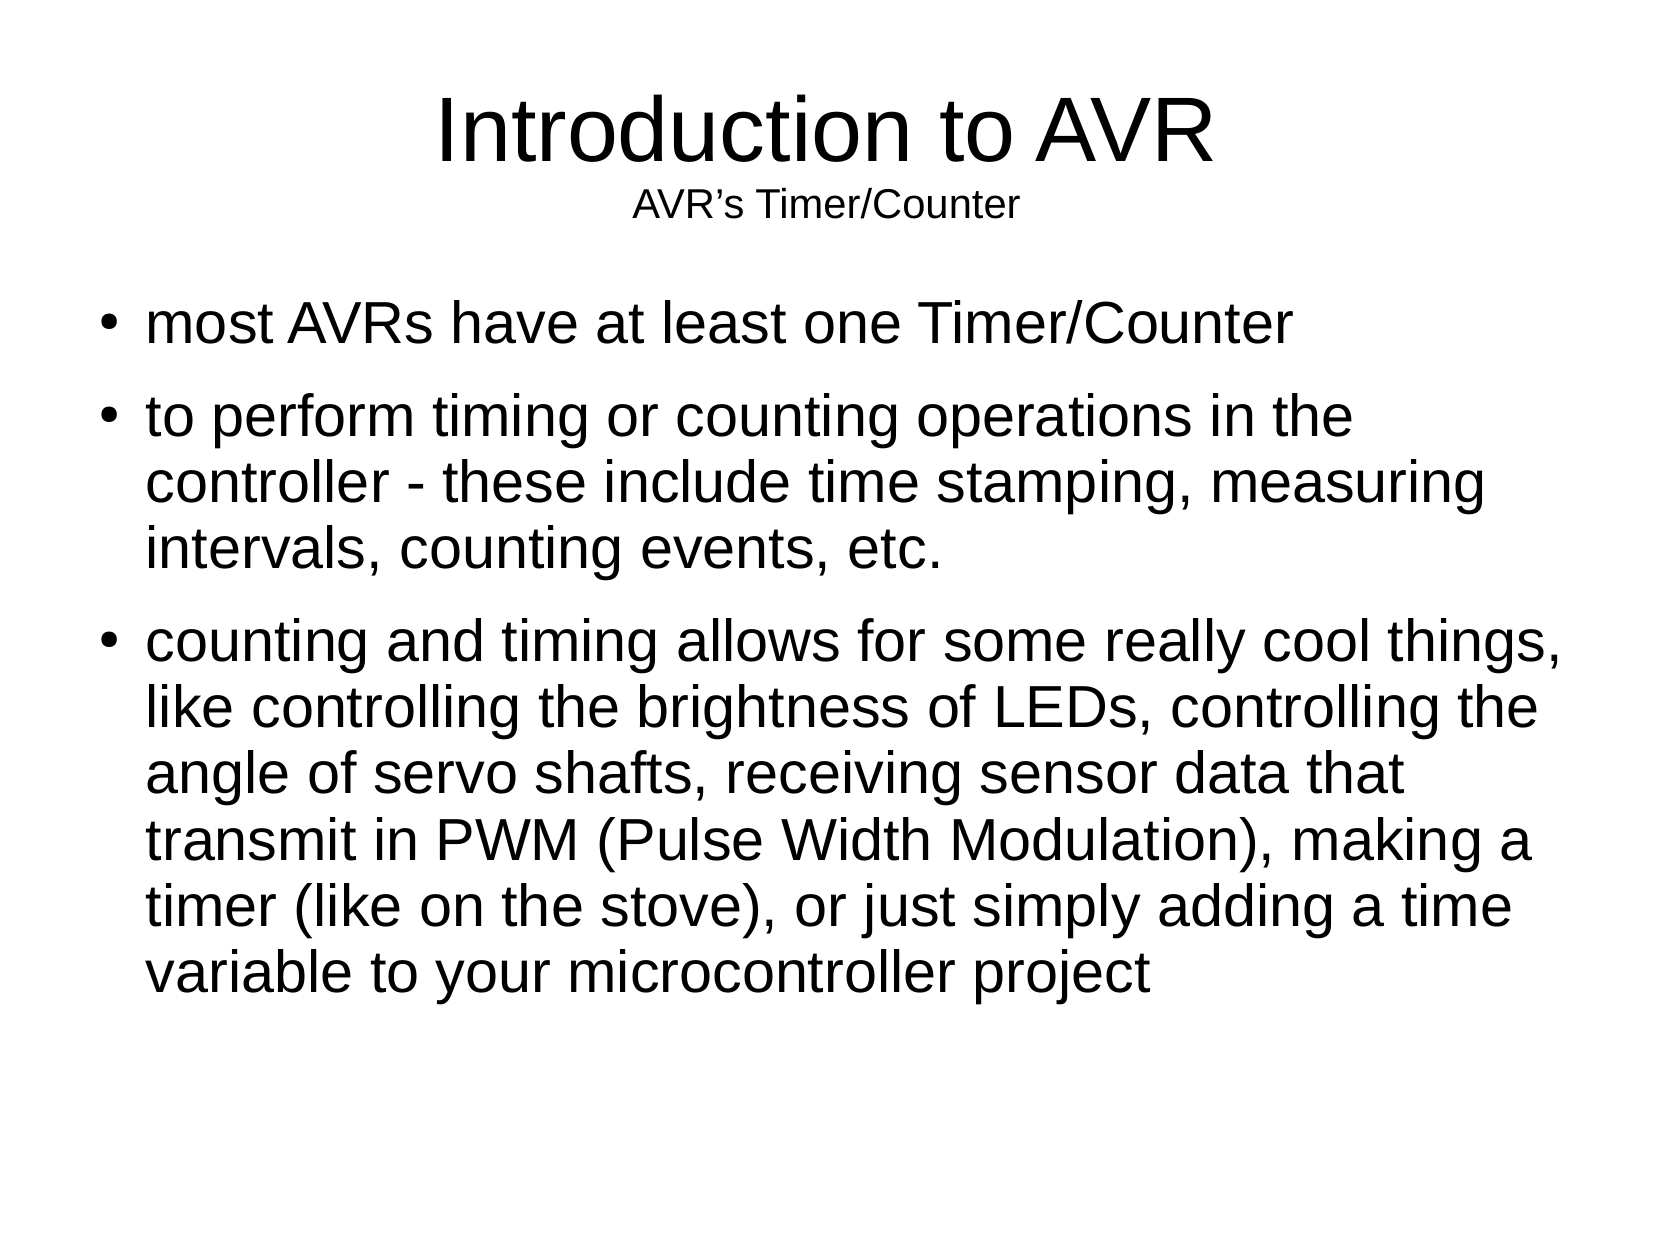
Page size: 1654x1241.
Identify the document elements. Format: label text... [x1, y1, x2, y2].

title Introduction to AVR AVR’s Timer/Counter [82, 49, 1571, 257]
list most AVRs have at least one Timer/Counter to perform timing or counting operations in the controller - these include time stamping, measuring intervals, counting events, etc. counting and timing allows for some really cool things, like controlling the brightness of LEDs, controlling the angle of servo shafts, receiving sensor data that transmit in PWM (Pulse Width Modulation), making a timer (like on the stove), or just simply adding a time variable to your microcontroller project [82, 290, 1571, 1010]
